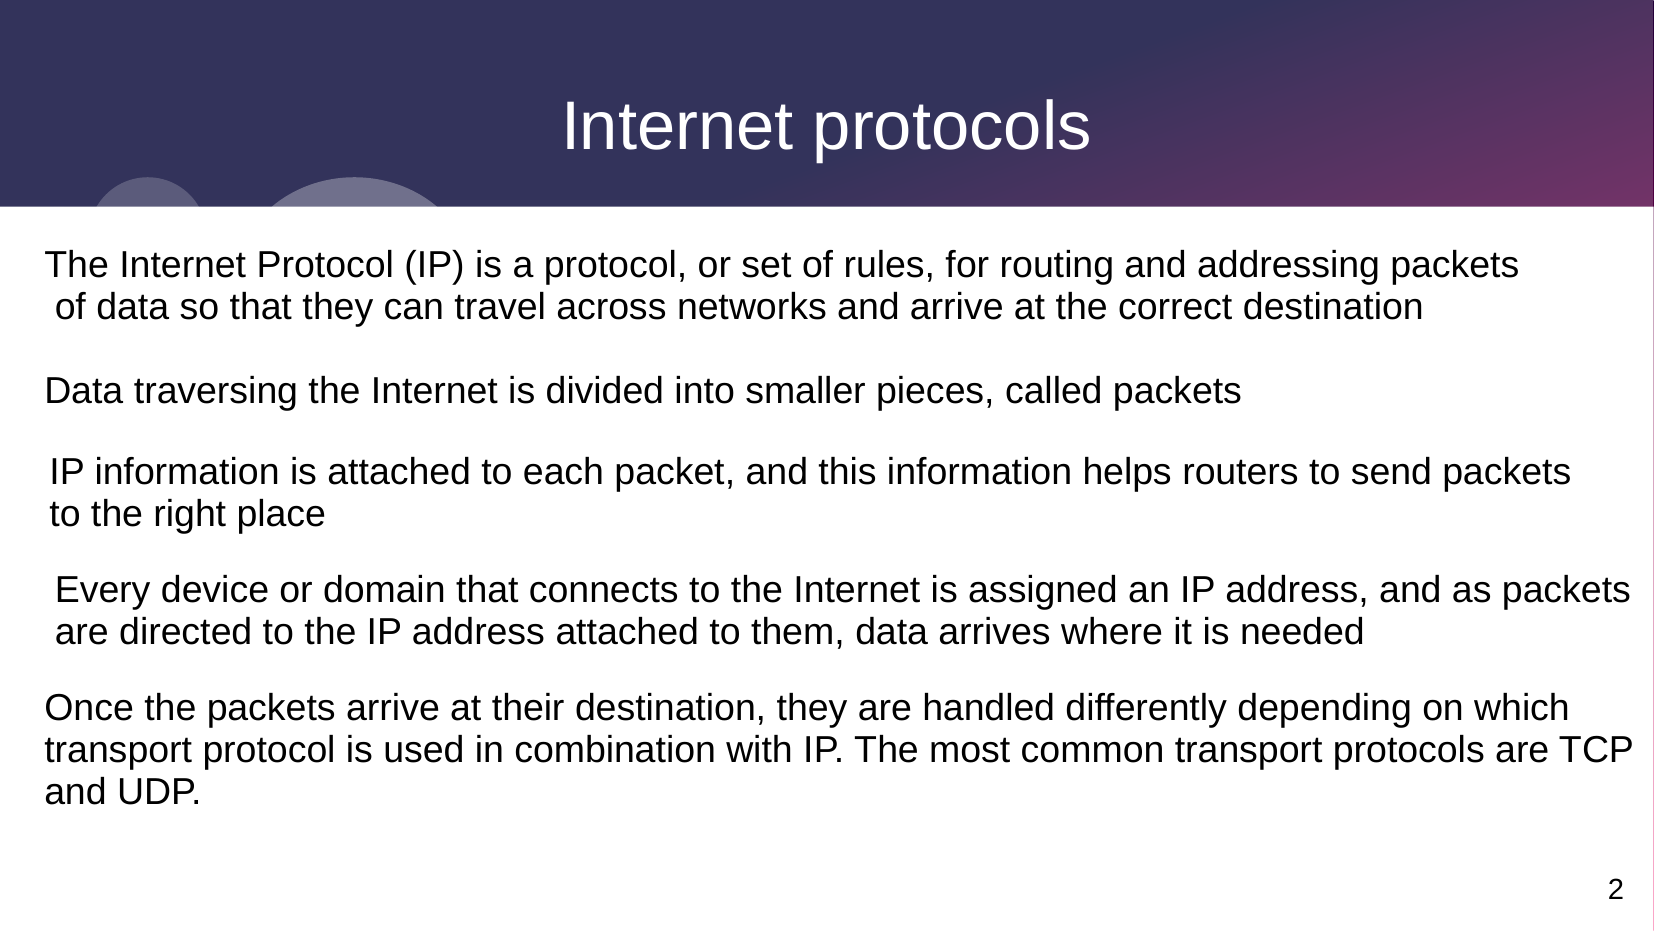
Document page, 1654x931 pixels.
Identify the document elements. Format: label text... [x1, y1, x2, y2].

text_box Once the packets arrive at their destination, they are handled differently depending on which transport protocol is used in combination with IP. The most common transport protocols are TCP and UDP. [29, 679, 1649, 820]
text_box The Internet Protocol (IP) is a protocol, or set of rules, for routing and addressing packets of data so that they can travel across networks and arrive at the correct destination Data traversing the Internet is divided into smaller pieces, called packets [29, 236, 1625, 414]
text_box Every device or domain that connects to the Internet is assigned an IP address, and as packets are directed to the IP address attached to them, data arrives where it is needed [29, 561, 1654, 660]
text_box IP information is attached to each packet, and this information helps routers to send packets to the right place [34, 442, 1625, 542]
title Internet protocols [88, 44, 1565, 207]
